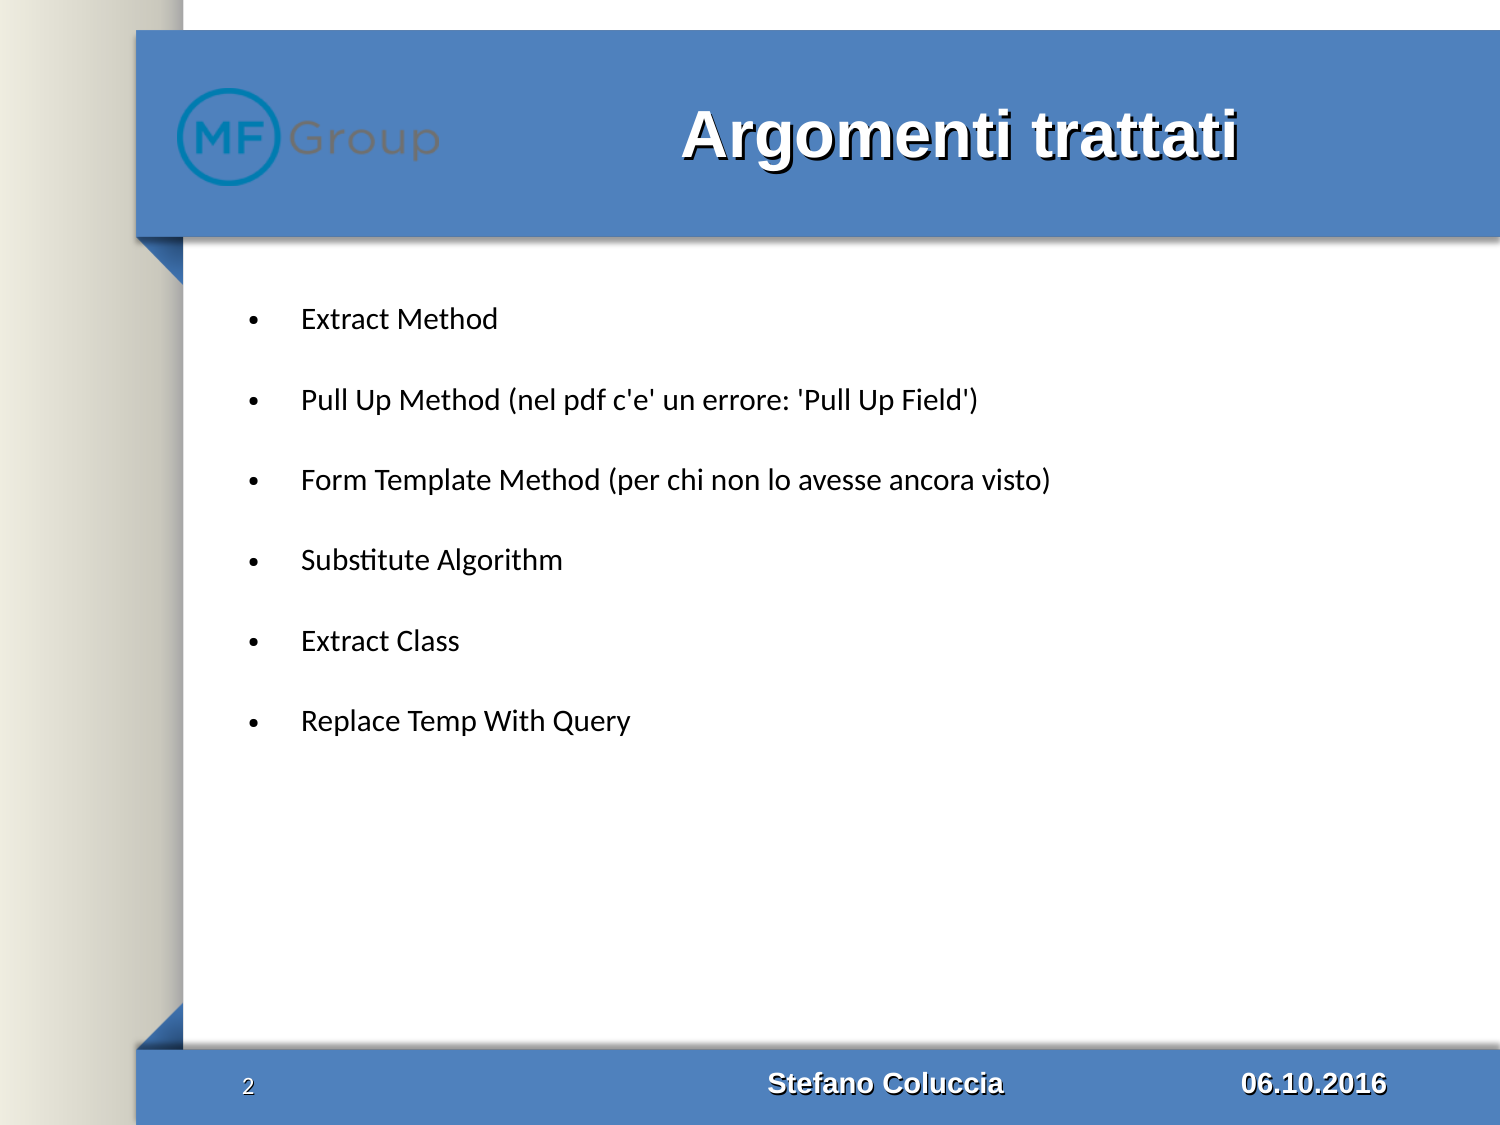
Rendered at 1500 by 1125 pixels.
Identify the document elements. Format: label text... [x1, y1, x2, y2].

title 06.10.2016 [1151, 1062, 1477, 1105]
picture [0, 0, 1500, 1125]
list Extract Method Pull Up Method (nel pdf c'e' un errore: 'Pull Up Field') Form Template Method (per chi non lo avesse ancora visto) Substitute Algorithm Extract Class Replace Temp With Query [230, 265, 1447, 1009]
title Argomenti trattati [472, 57, 1447, 211]
title Stefano Coluccia [738, 1062, 1034, 1105]
